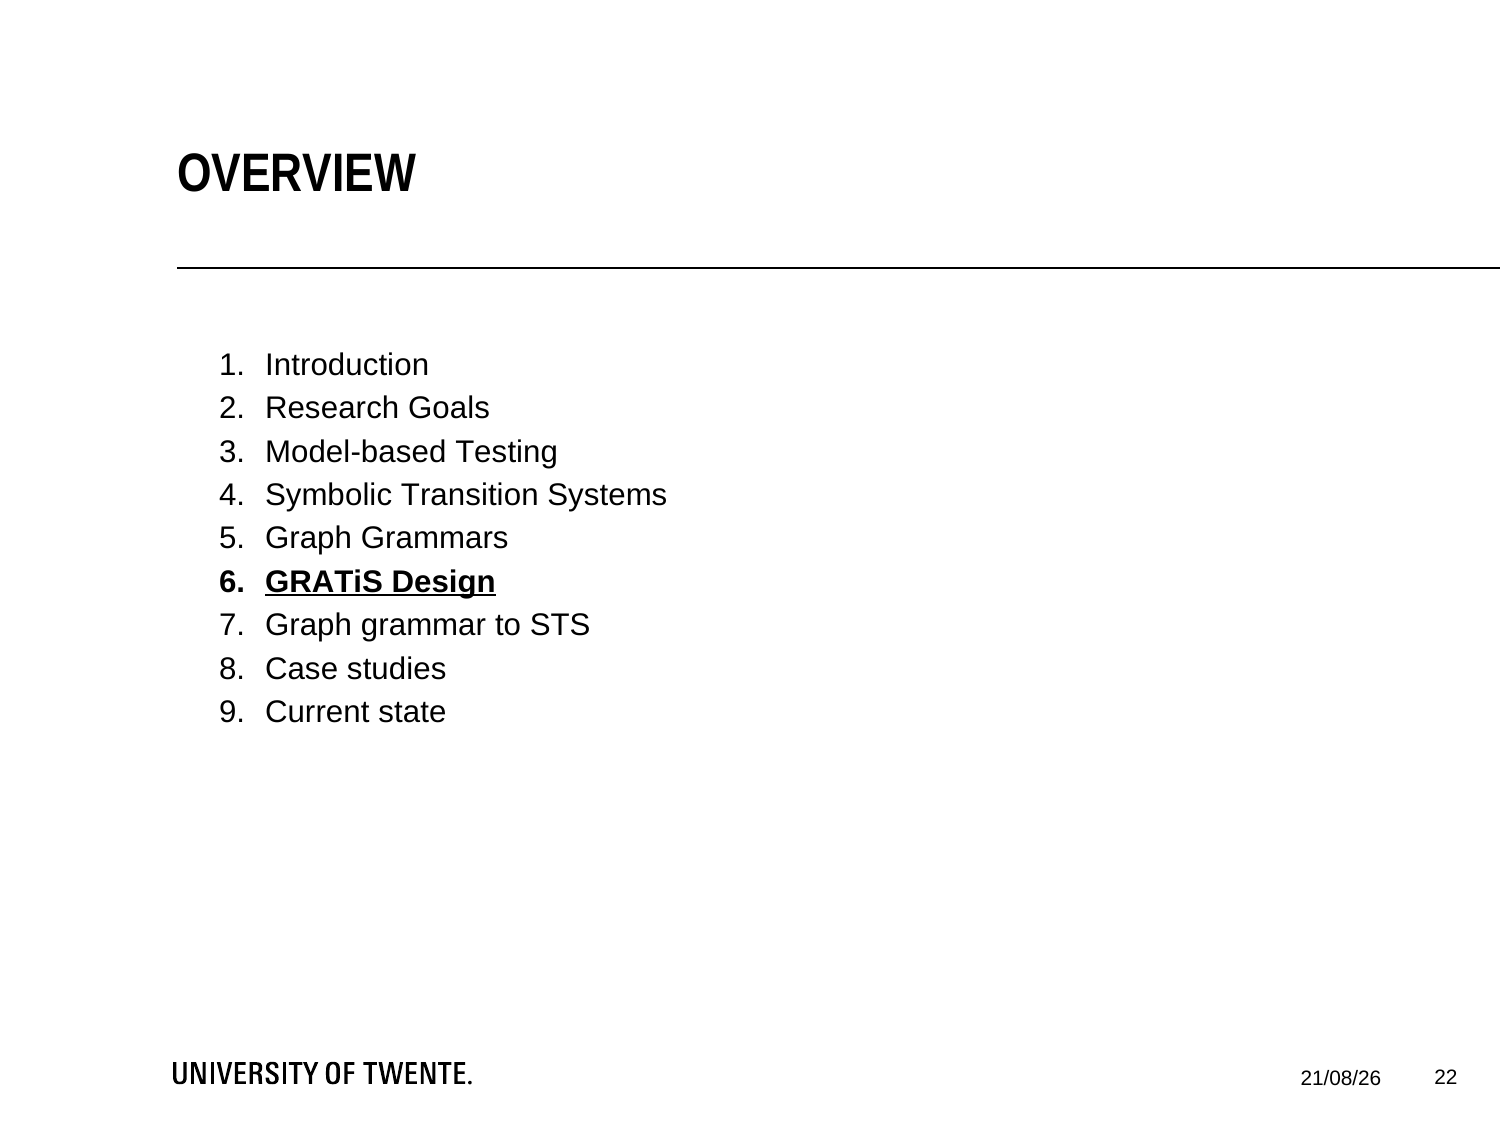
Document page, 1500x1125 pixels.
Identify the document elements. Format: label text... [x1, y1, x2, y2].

text_box 21/05/12 [1242, 1050, 1395, 1125]
text_box <number> [1395, 1049, 1458, 1125]
title OVERVIEW [177, 59, 1458, 248]
list Introduction Research Goals Model-based Testing Symbolic Transition Systems Graph Grammars GRATiS Design Graph grammar to STS Case studies Current state [177, 336, 1457, 854]
